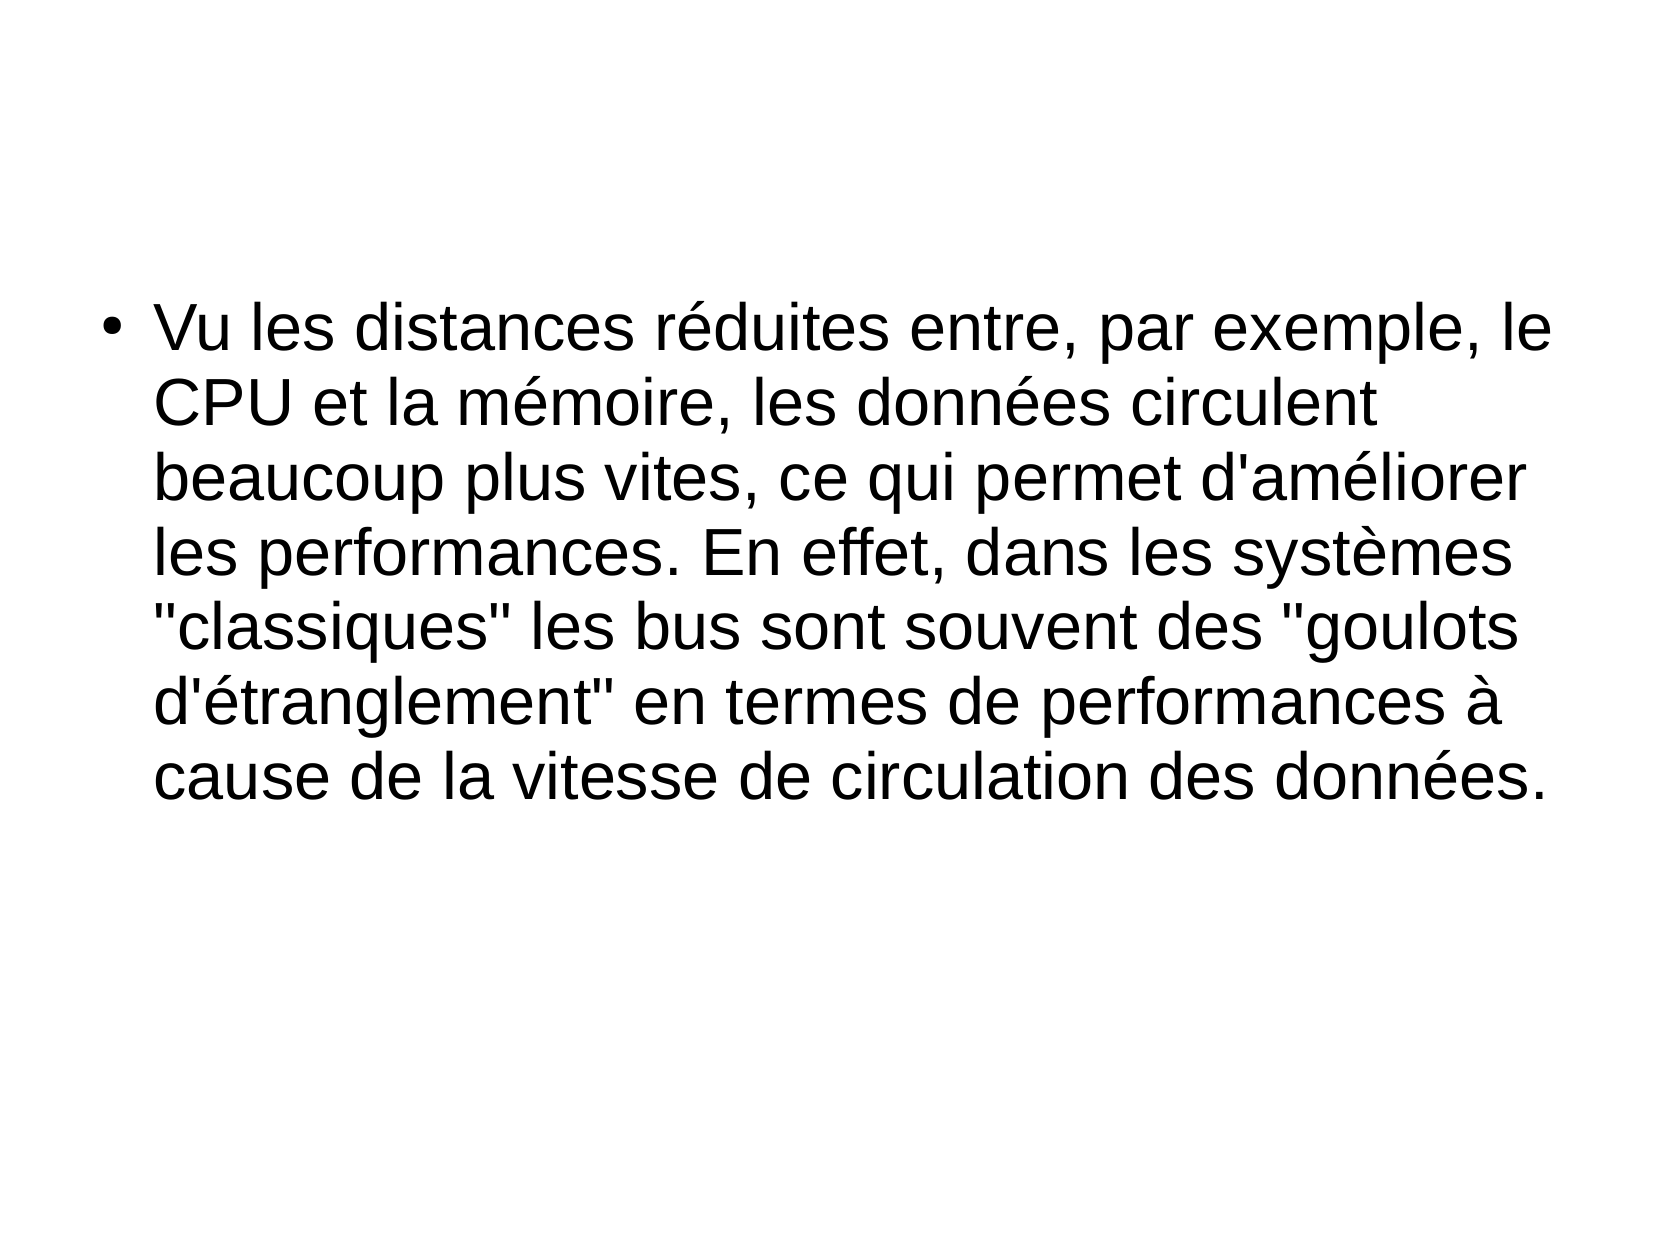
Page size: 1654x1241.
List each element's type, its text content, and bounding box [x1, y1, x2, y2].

list Vu les distances réduites entre, par exemple, le CPU et la mémoire, les données circulent beaucoup plus vites, ce qui permet d'améliorer les performances. En effet, dans les systèmes "classiques" les bus sont souvent des "goulots d'étranglement" en termes de performances à cause de la vitesse de circulation des données. [82, 290, 1571, 1109]
